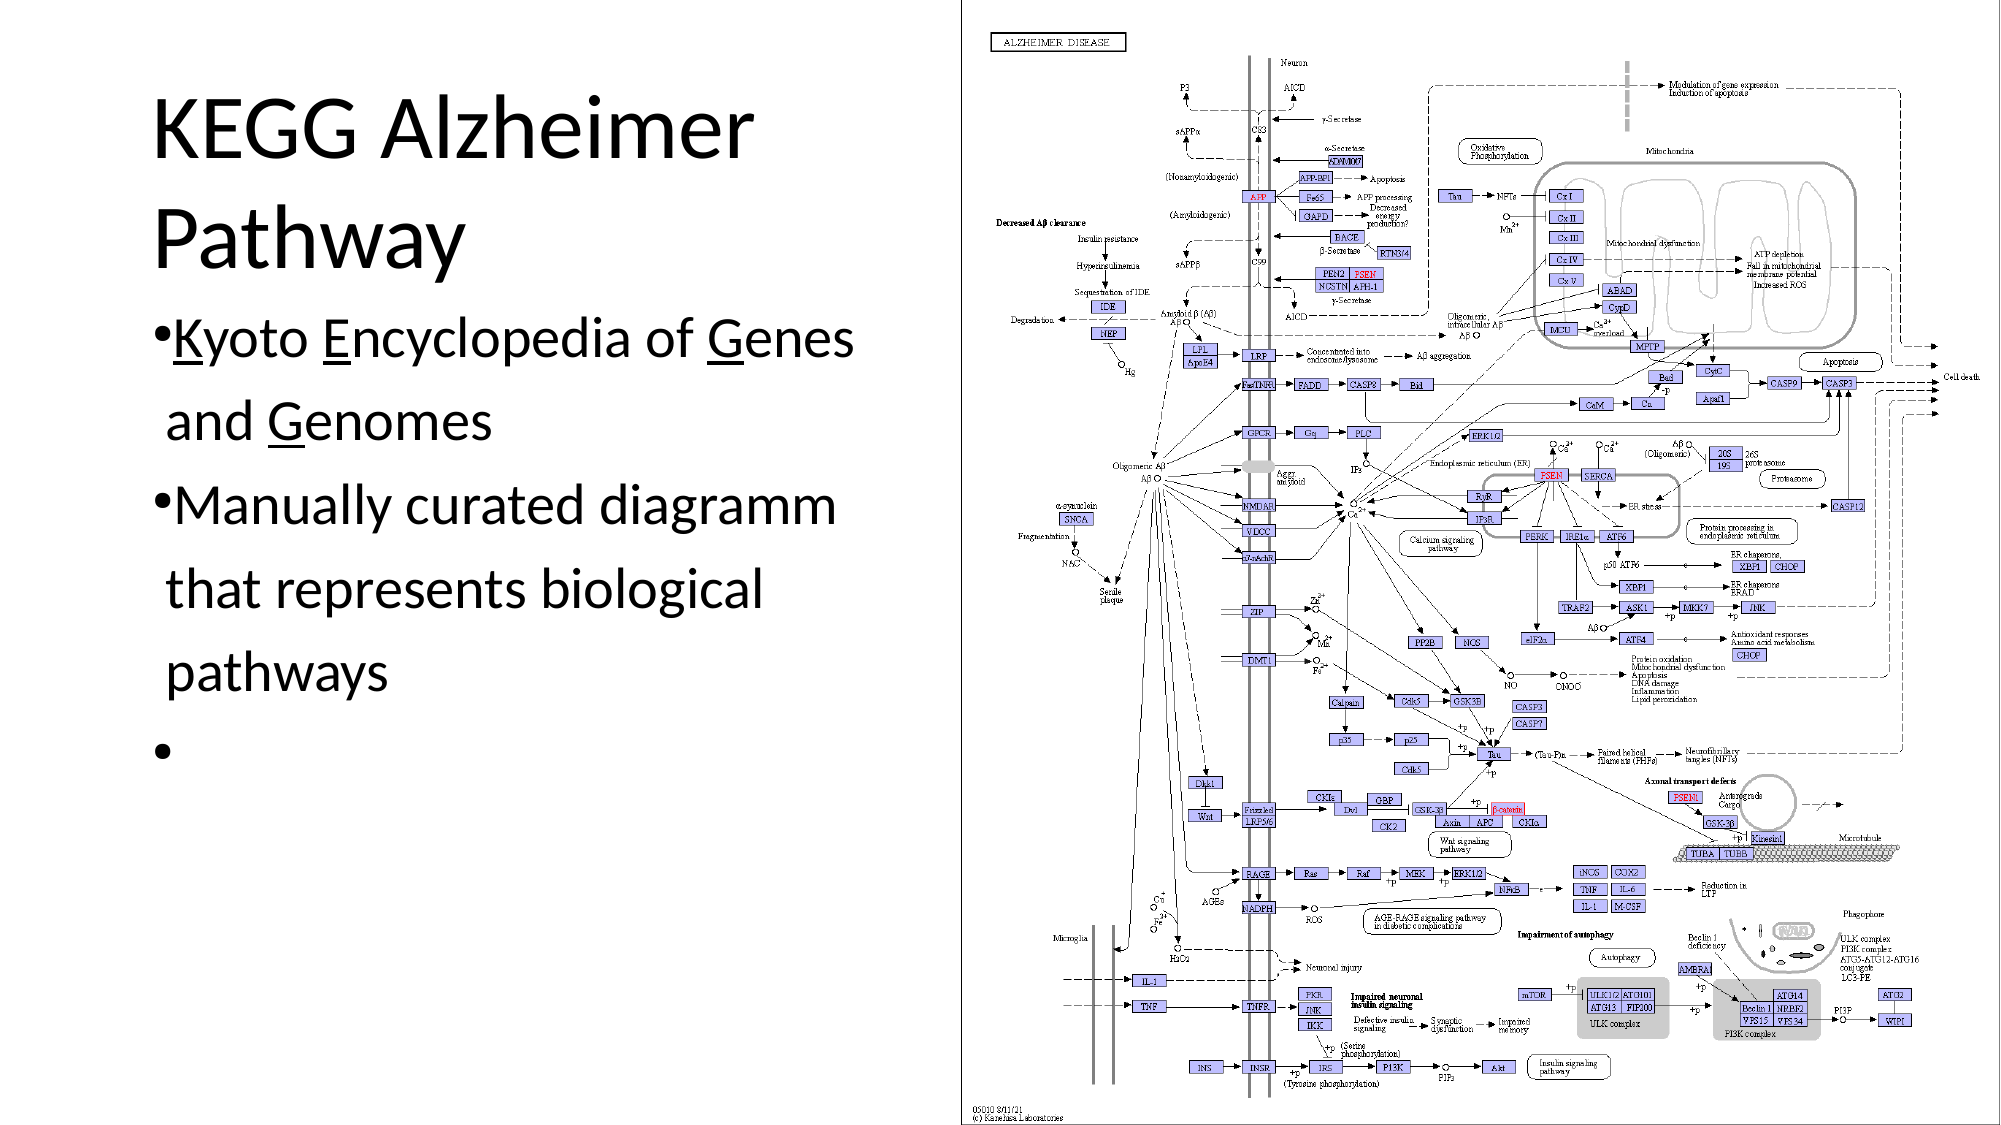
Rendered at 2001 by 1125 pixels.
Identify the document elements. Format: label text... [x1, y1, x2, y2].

picture [961, 0, 2000, 1125]
list Kyoto Encyclopedia of Genes and Genomes Manually curated diagramm that represents biological pathways [137, 299, 961, 1014]
title KEGG Alzheimer Pathway [137, 59, 961, 278]
